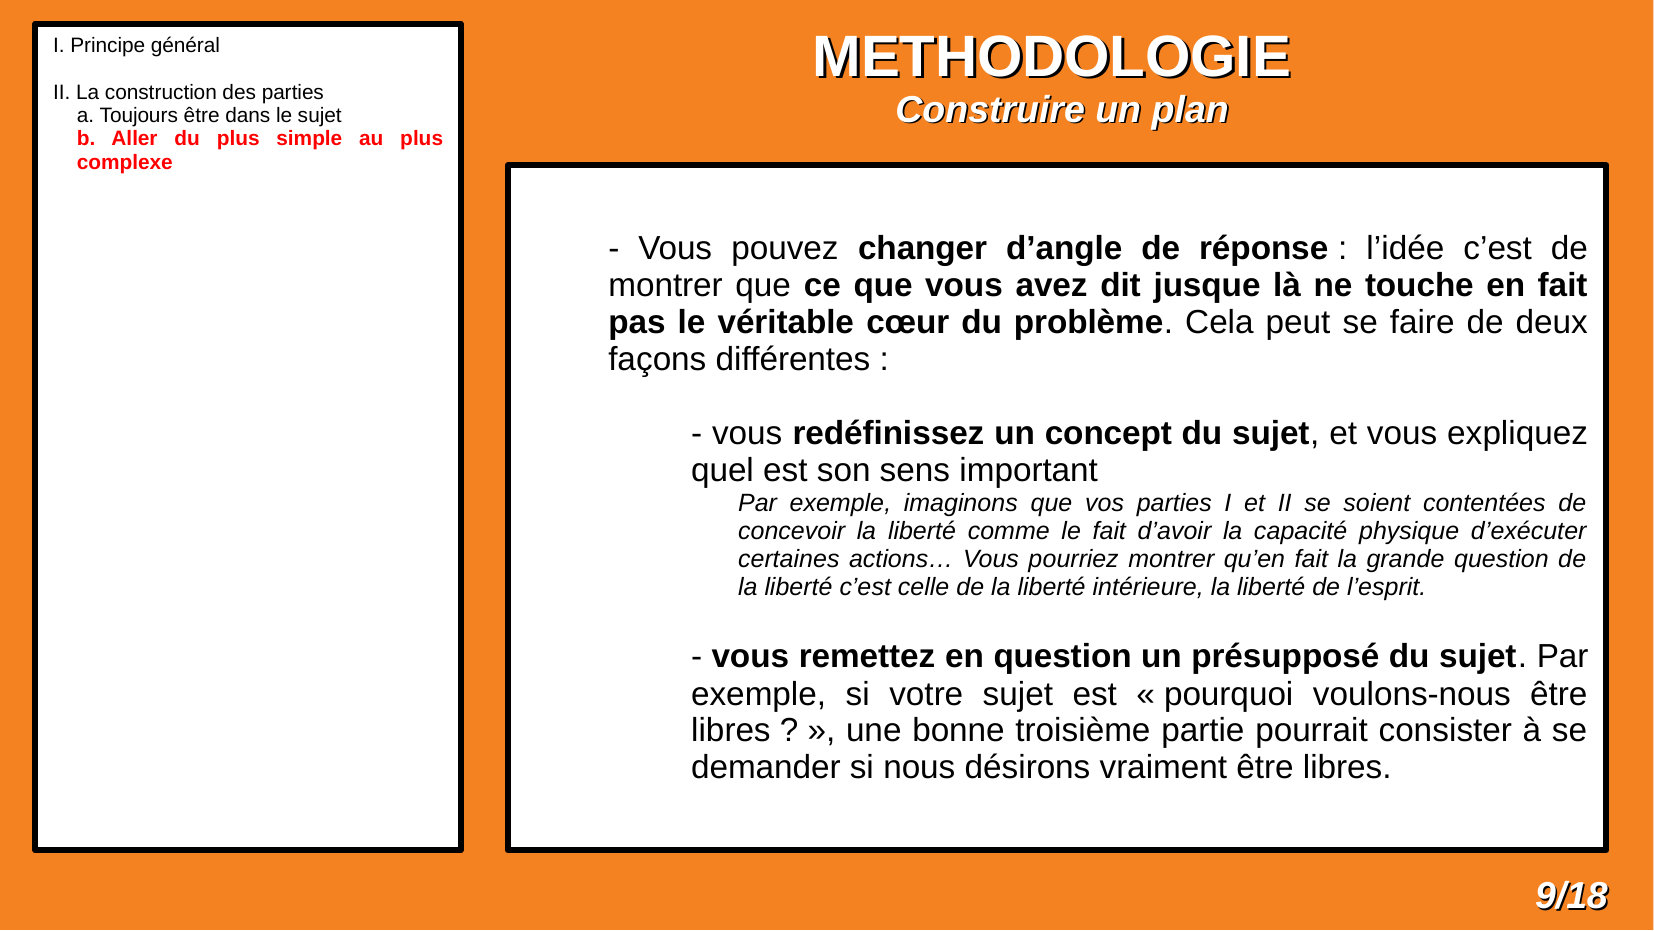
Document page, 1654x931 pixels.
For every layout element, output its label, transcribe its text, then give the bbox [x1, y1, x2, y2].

text_box - Vous pouvez changer d’angle de réponse : l’idée c’est de montrer que ce que vous avez dit jusque là ne touche en fait pas le véritable cœur du problème. Cela peut se faire de deux façons différentes : - vous redéfinissez un concept du sujet, et vous expliquez quel est son sens important Par exemple, imaginons que vos parties I et II se soient contentées de concevoir la liberté comme le fait d’avoir la capacité physique d’exécuter certaines actions… Vous pourriez montrer qu’en fait la grande question de la liberté c’est celle de la liberté intérieure, la liberté de l’esprit. - vous remettez en question un présupposé du sujet. Par exemple, si votre sujet est « pourquoi voulons-nous être libres ? », une bonne troisième partie pourrait consister à se demander si nous désirons vraiment être libres. [507, 165, 1607, 851]
text_box <numéro>/18 [1464, 867, 1623, 931]
text_box I. Principe général II. La construction des parties a. Toujours être dans le sujet b. Aller du plus simple au plus complexe [35, 23, 461, 851]
text_box METHODOLOGIE Construire un plan [507, 0, 1607, 154]
